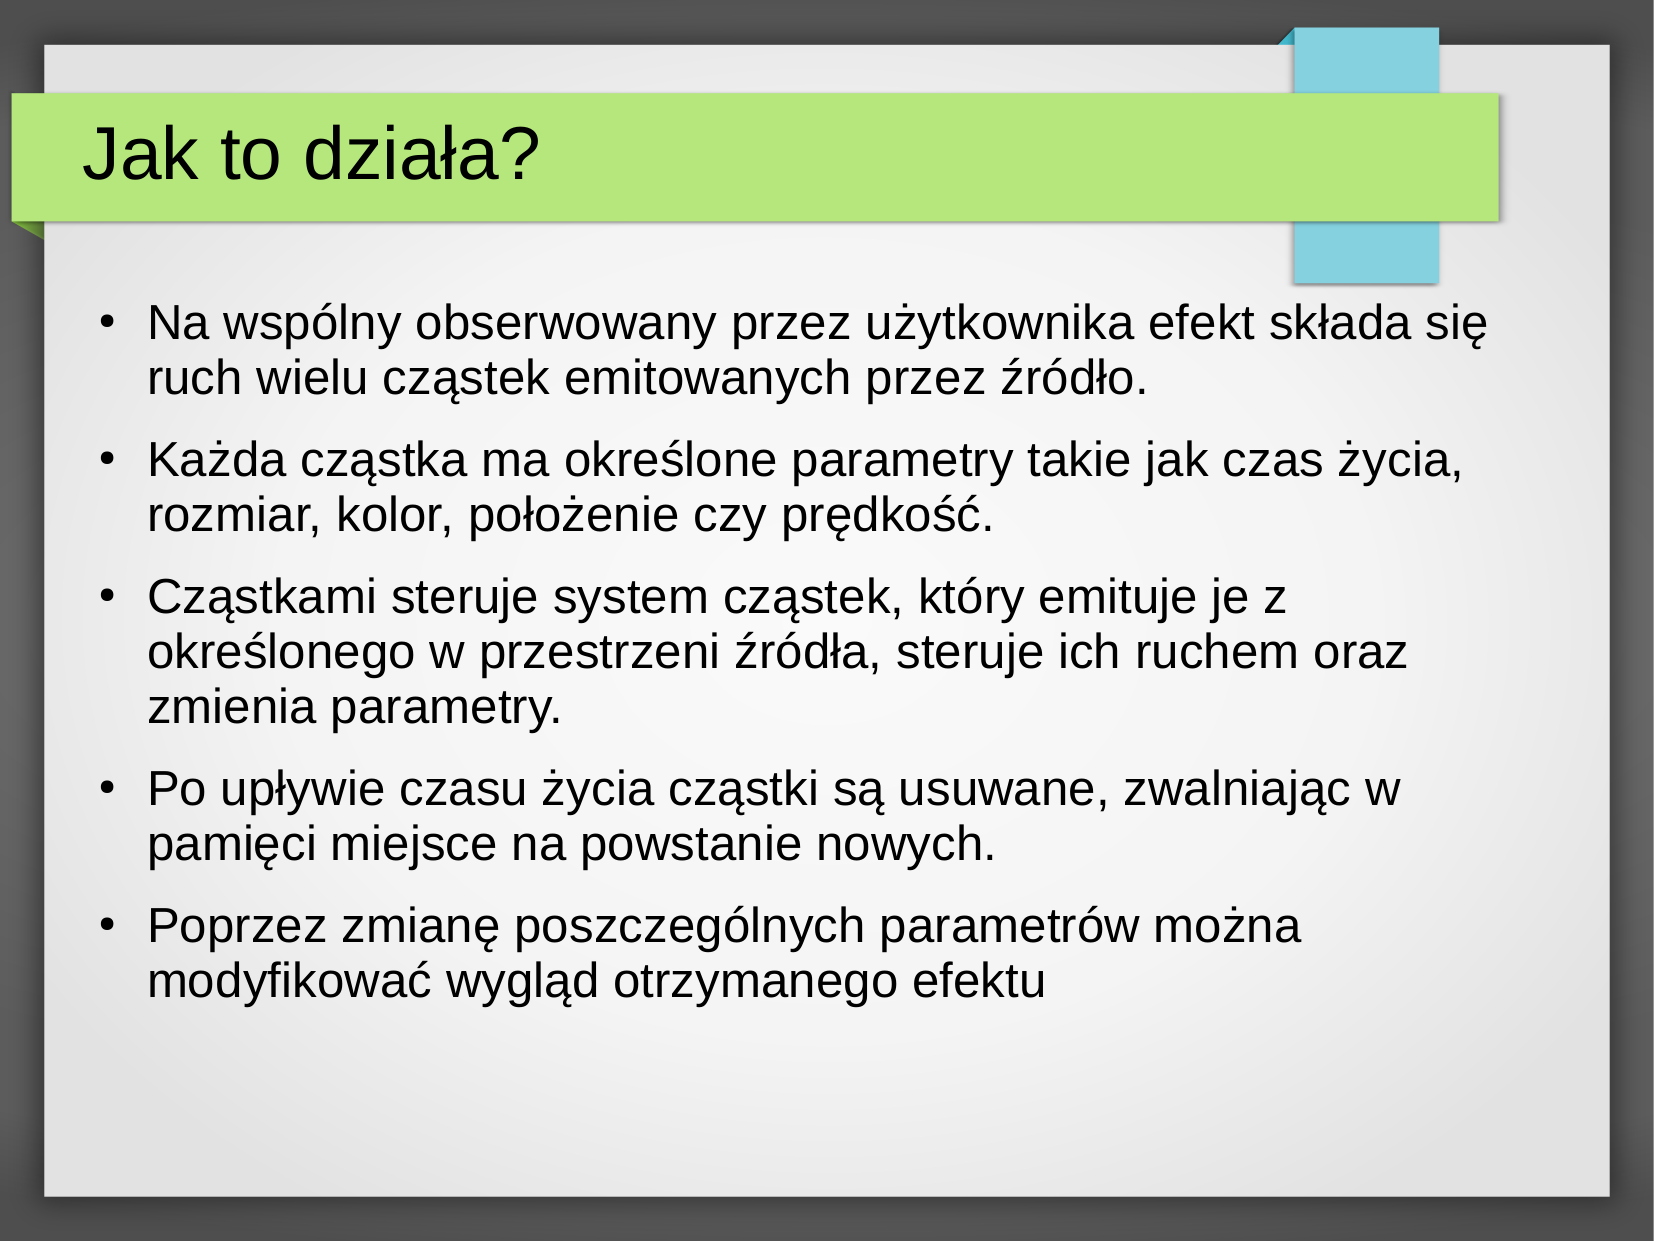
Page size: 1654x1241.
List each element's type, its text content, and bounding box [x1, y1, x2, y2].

picture [0, 0, 1654, 1241]
title Jak to działa? [82, 94, 1264, 213]
list Na wspólny obserwowany przez użytkownika efekt składa się ruch wielu cząstek emitowanych przez źródło. Każda cząstka ma określone parametry takie jak czas życia, rozmiar, kolor, położenie czy prędkość. Cząstkami steruje system cząstek, który emituje je z określonego w przestrzeni źródła, steruje ich ruchem oraz zmienia parametry. Po upływie czasu życia cząstki są usuwane, zwalniając w pamięci miejsce na powstanie nowych. Poprzez zmianę poszczególnych parametrów można modyfikować wygląd otrzymanego efektu [82, 295, 1571, 1015]
